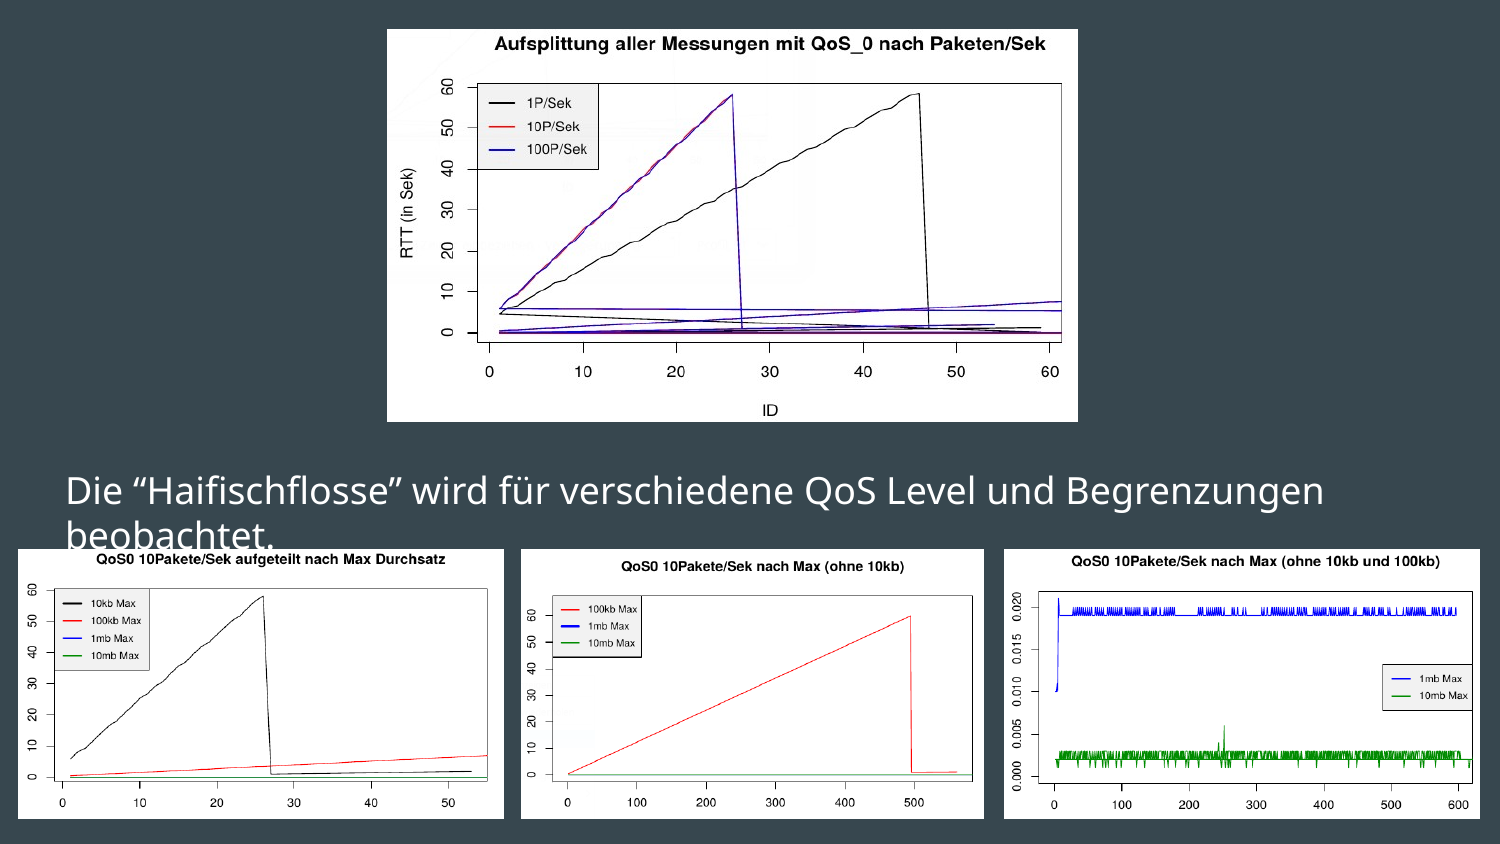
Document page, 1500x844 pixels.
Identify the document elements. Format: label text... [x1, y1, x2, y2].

list Die “Haifischflosse” wird für verschiedene QoS Level und Begrenzungen beobachtet. [49, 451, 1456, 538]
picture [1004, 549, 1480, 819]
picture [387, 29, 1078, 422]
picture [521, 549, 984, 819]
picture [18, 549, 504, 819]
